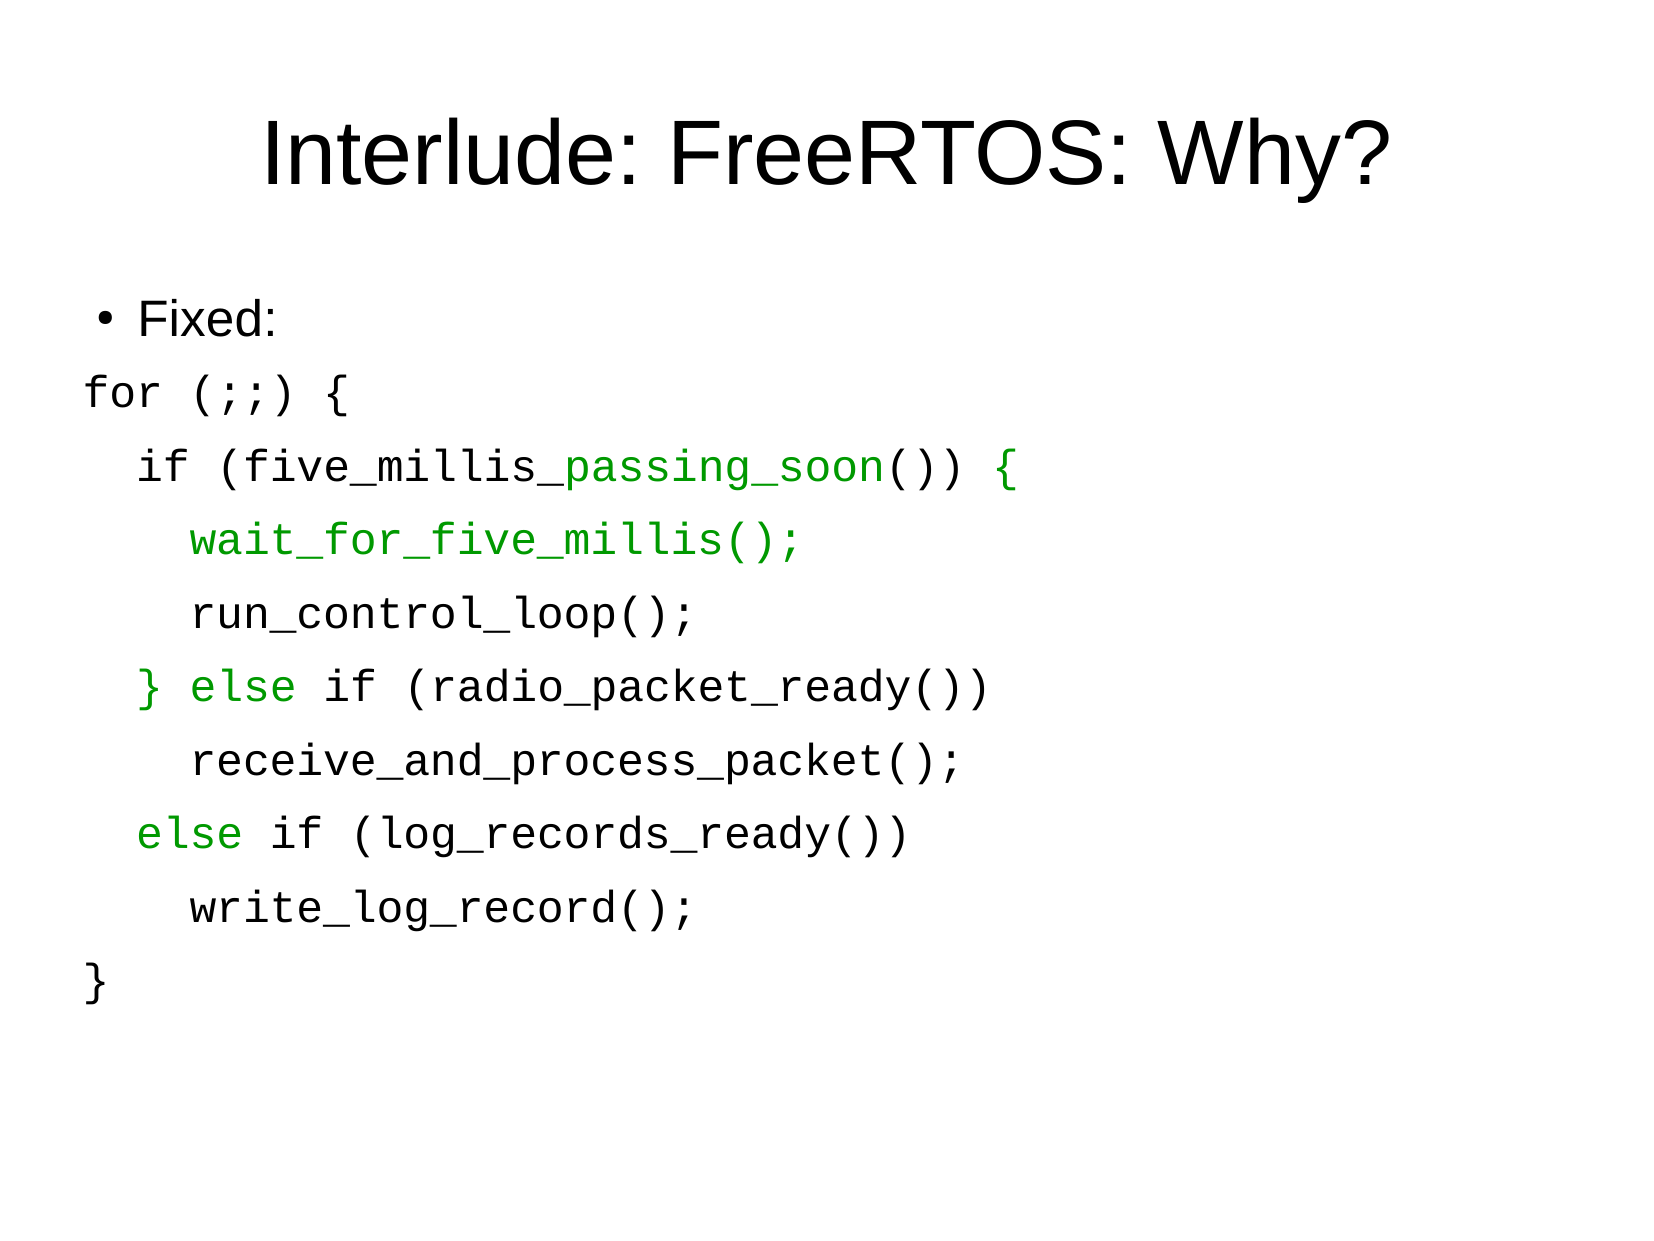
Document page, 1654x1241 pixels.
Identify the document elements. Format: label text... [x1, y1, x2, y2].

title Interlude: FreeRTOS: Why? [82, 49, 1571, 257]
list Fixed: for (;;) { if (five_millis_passing_soon()) { wait_for_five_millis(); run_control_loop(); } else if (radio_packet_ready()) receive_and_process_packet(); else if (log_records_ready()) write_log_record(); } [82, 290, 1571, 1010]
